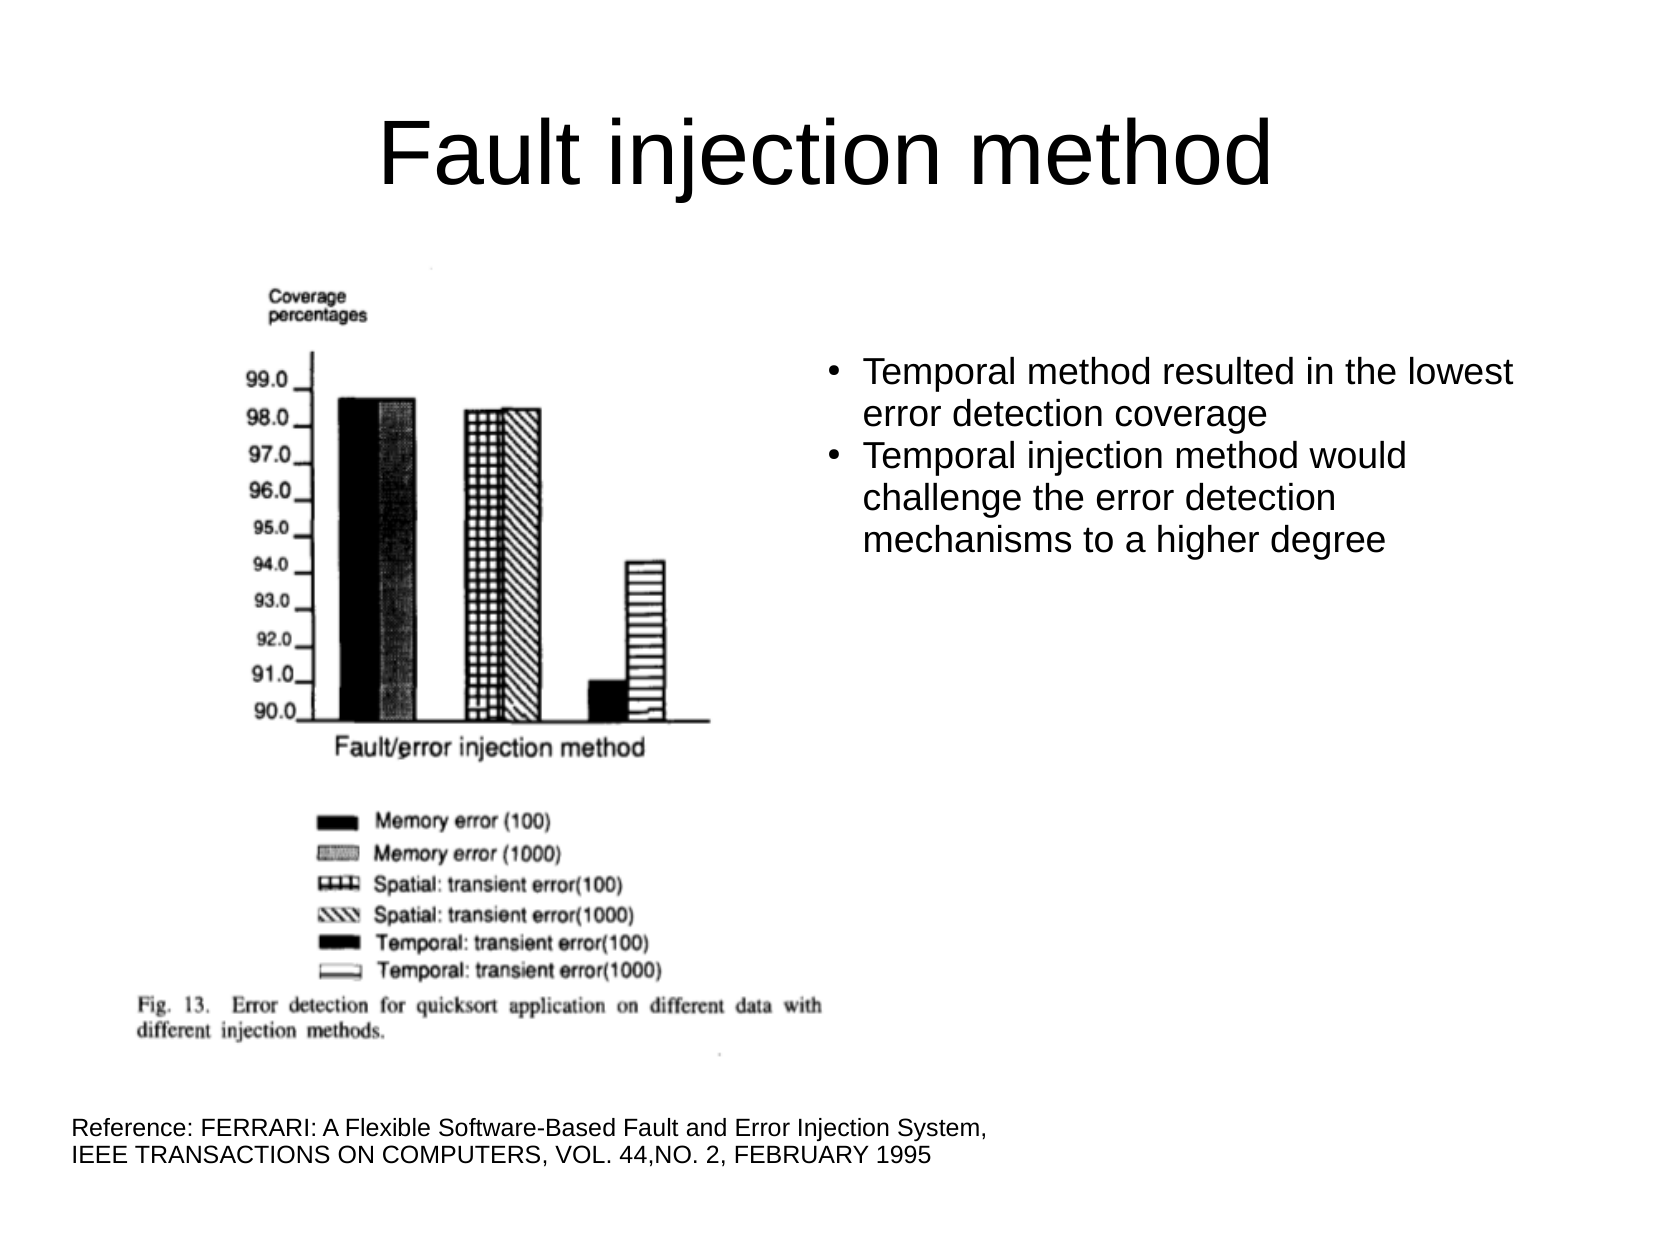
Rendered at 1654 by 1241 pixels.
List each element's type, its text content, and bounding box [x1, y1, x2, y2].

text_box Reference: FERRARI: A Flexible Software-Based Fault and Error Injection System, IEEE TRANSACTIONS ON COMPUTERS, VOL. 44,NO. 2, FEBRUARY 1995 [56, 1105, 1040, 1205]
text_box Temporal method resulted in the lowest error detection coverage Temporal injection method would challenge the error detection mechanisms to a higher degree [812, 343, 1571, 815]
picture [35, 224, 827, 1072]
title Fault injection method [82, 49, 1571, 257]
